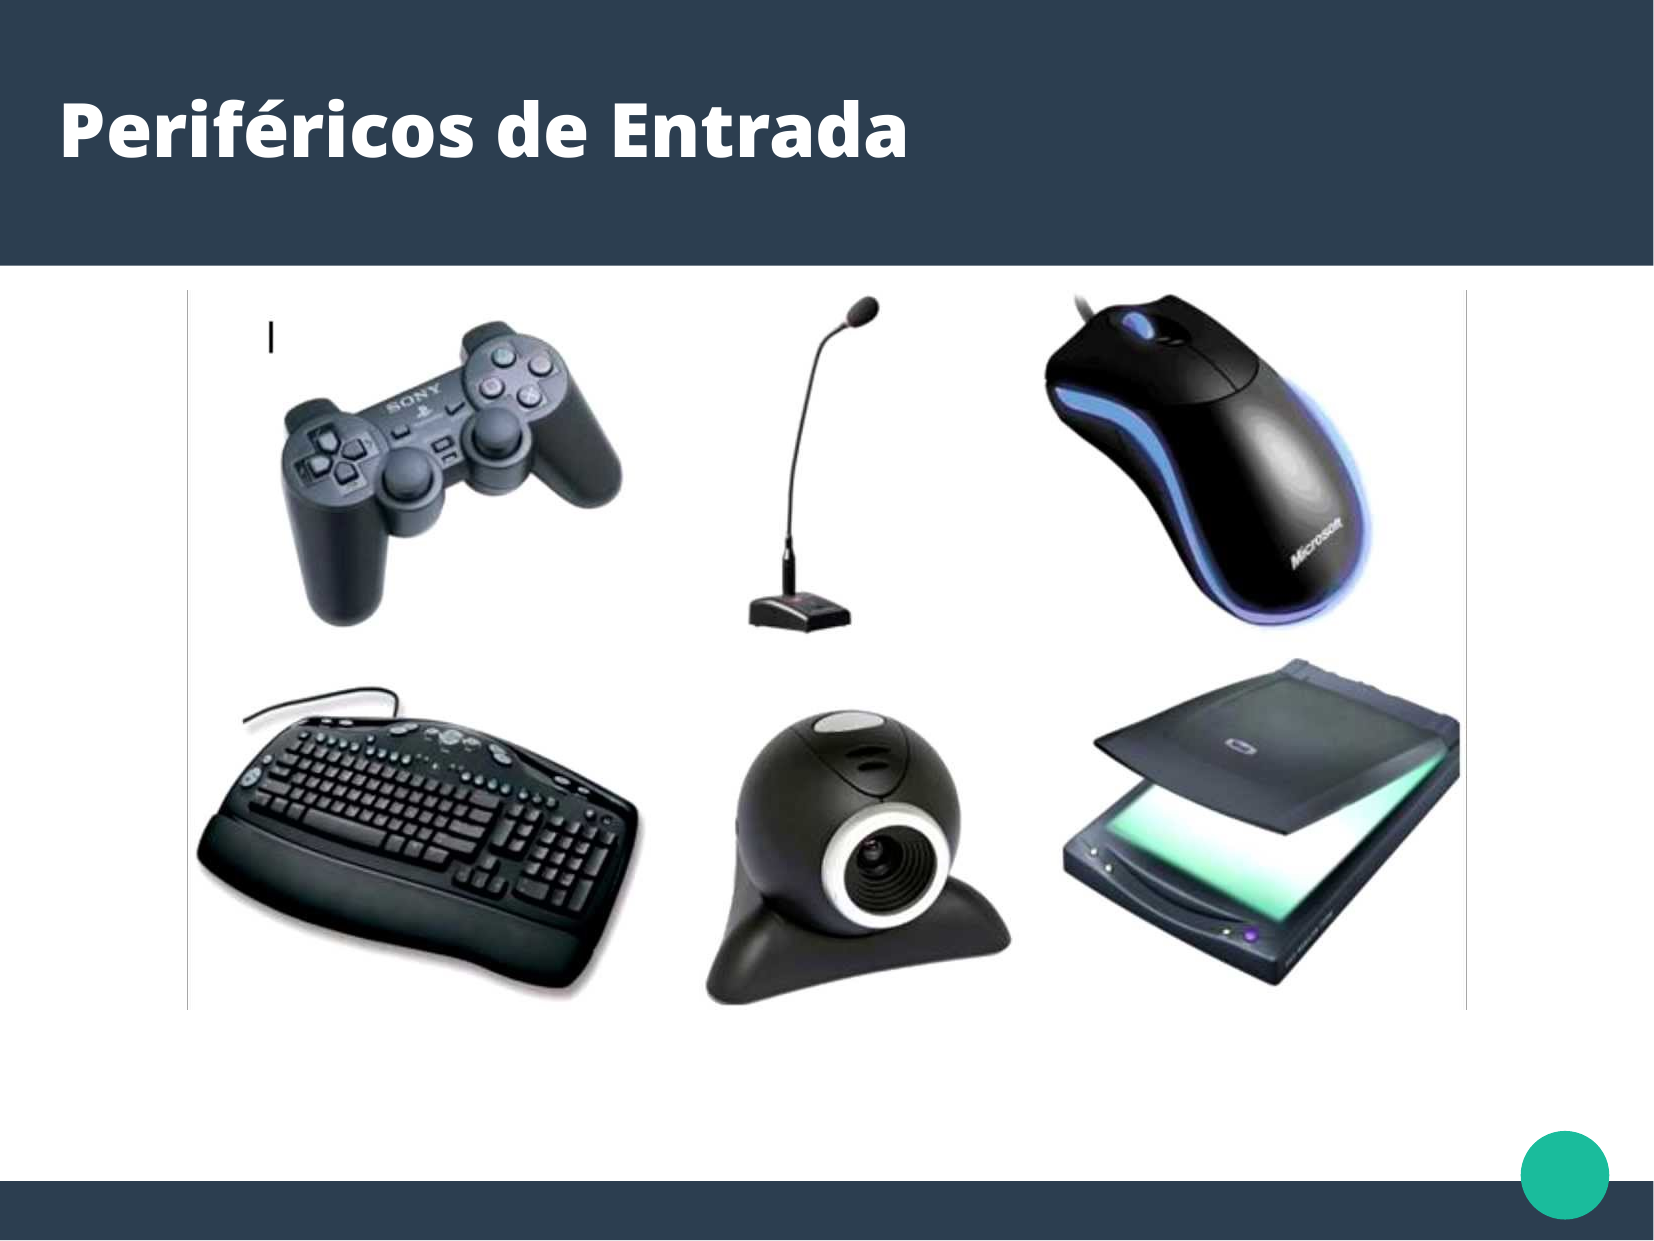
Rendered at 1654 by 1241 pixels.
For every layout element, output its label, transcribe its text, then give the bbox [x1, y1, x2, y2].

title Periféricos de Entrada [59, 49, 1595, 207]
picture [187, 290, 1467, 1010]
